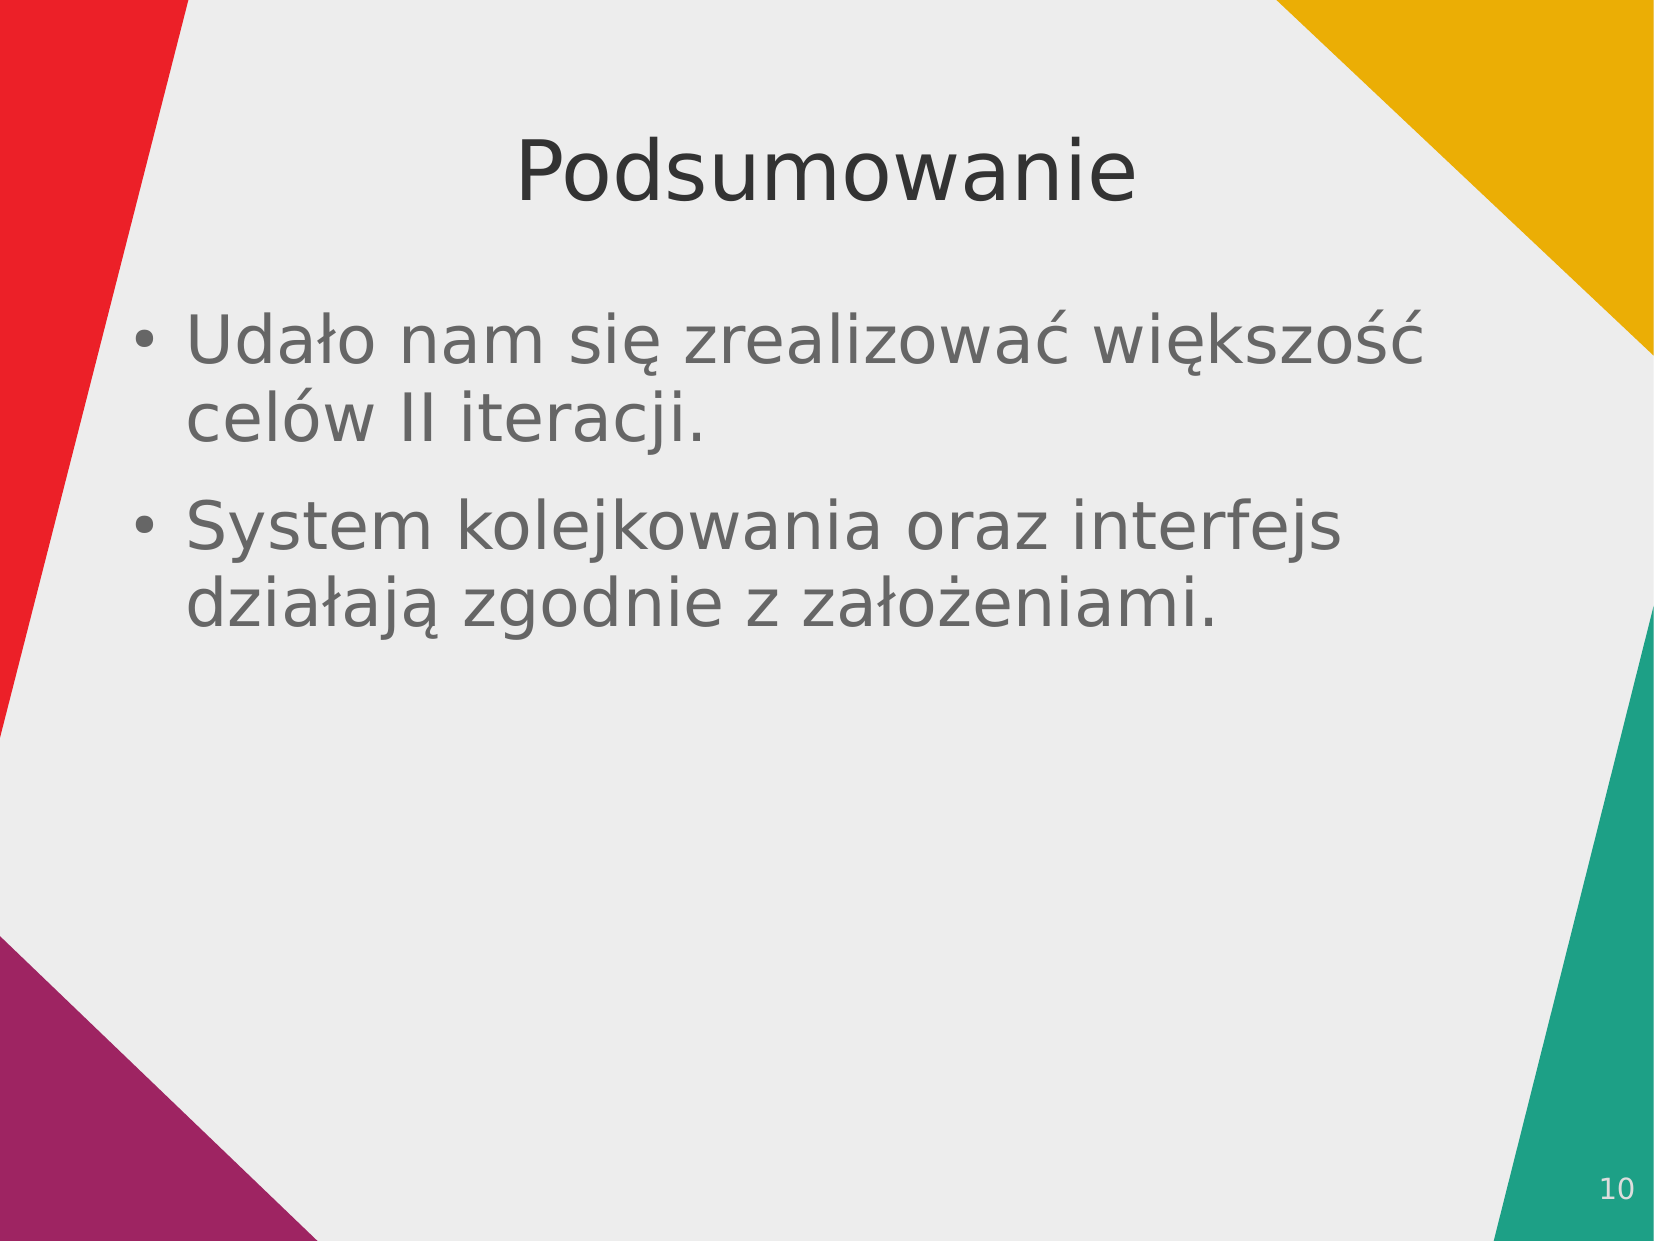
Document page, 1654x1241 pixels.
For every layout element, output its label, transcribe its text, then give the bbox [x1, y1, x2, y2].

list Udało nam się zrealizować większość celów II iteracji. System kolejkowania oraz interfejs działają zgodnie z założeniami. [114, 302, 1539, 1033]
title Podsumowanie [114, 73, 1539, 271]
